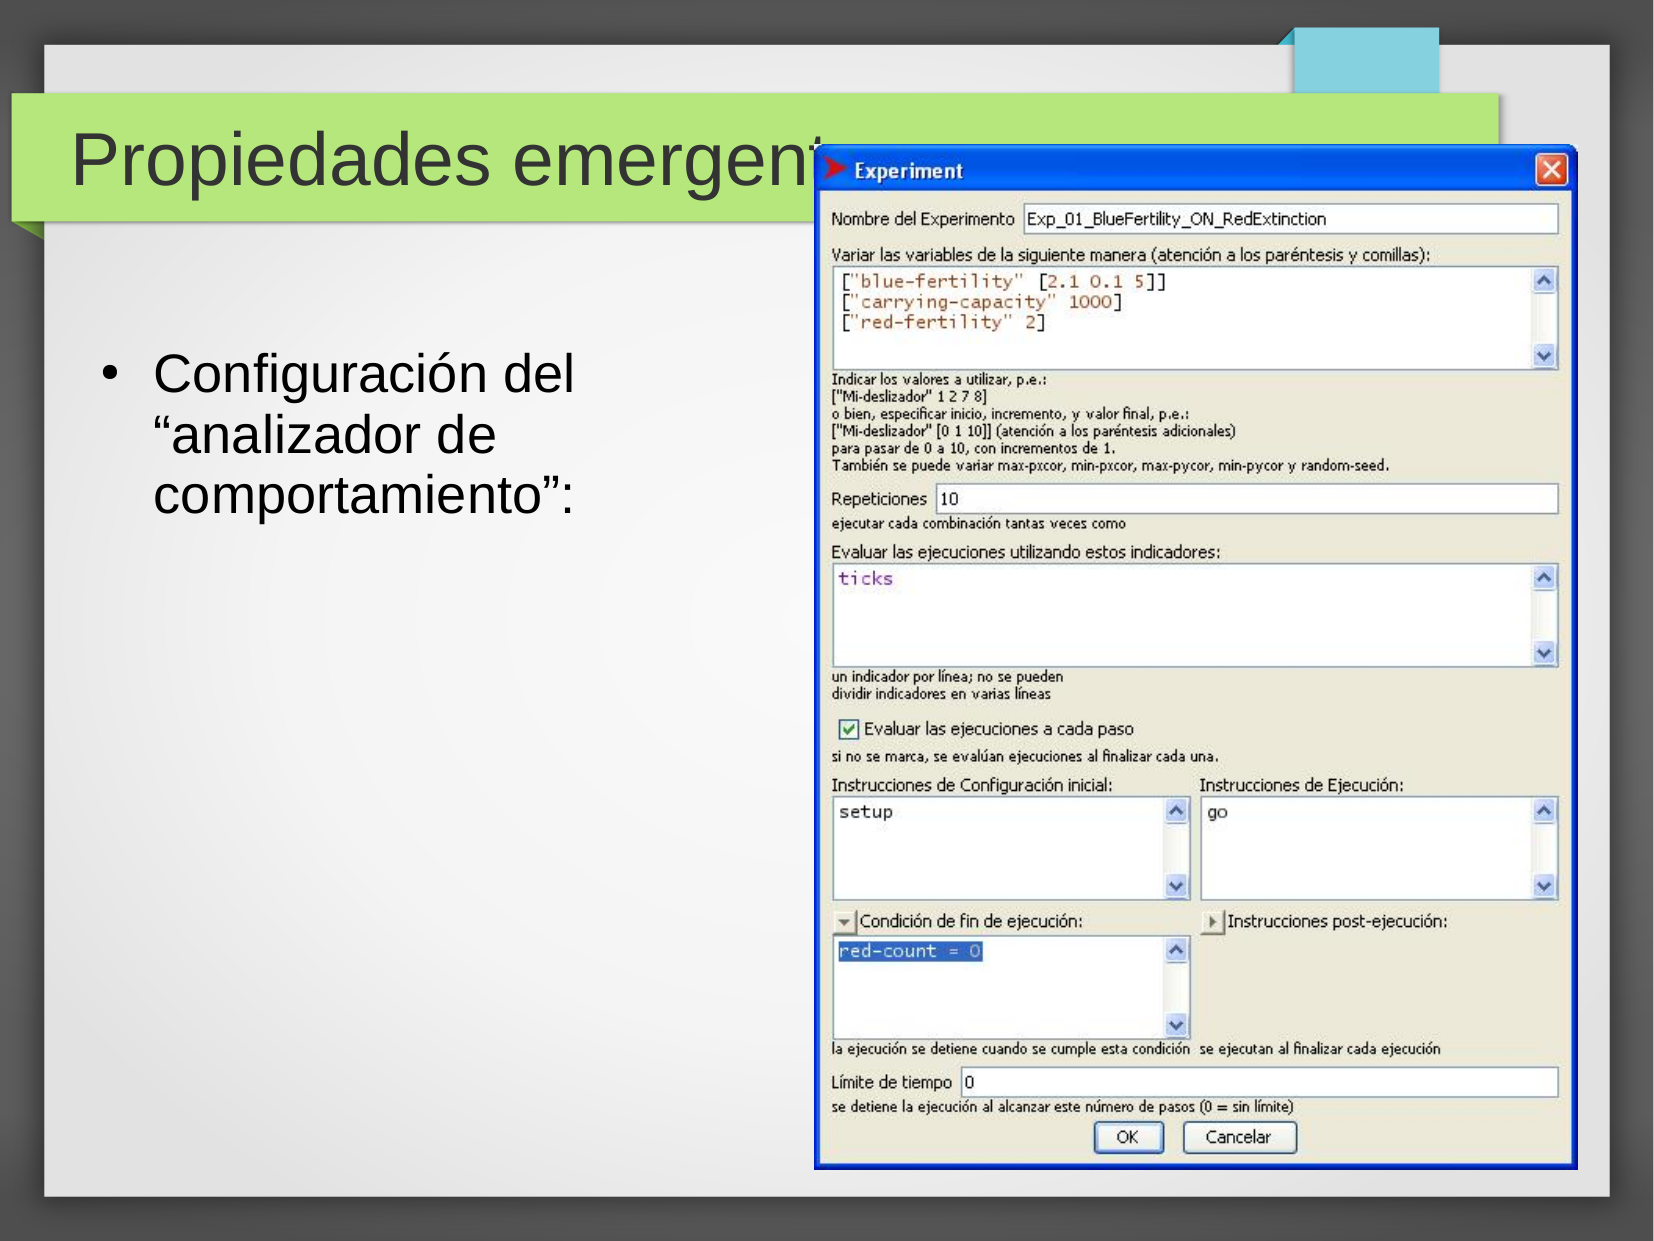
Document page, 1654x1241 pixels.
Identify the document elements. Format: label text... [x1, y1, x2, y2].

title Propiedades emergentes [70, 106, 1229, 213]
picture [0, 0, 1654, 1241]
list Configuración del “analizador de comportamiento”: [82, 343, 768, 1063]
